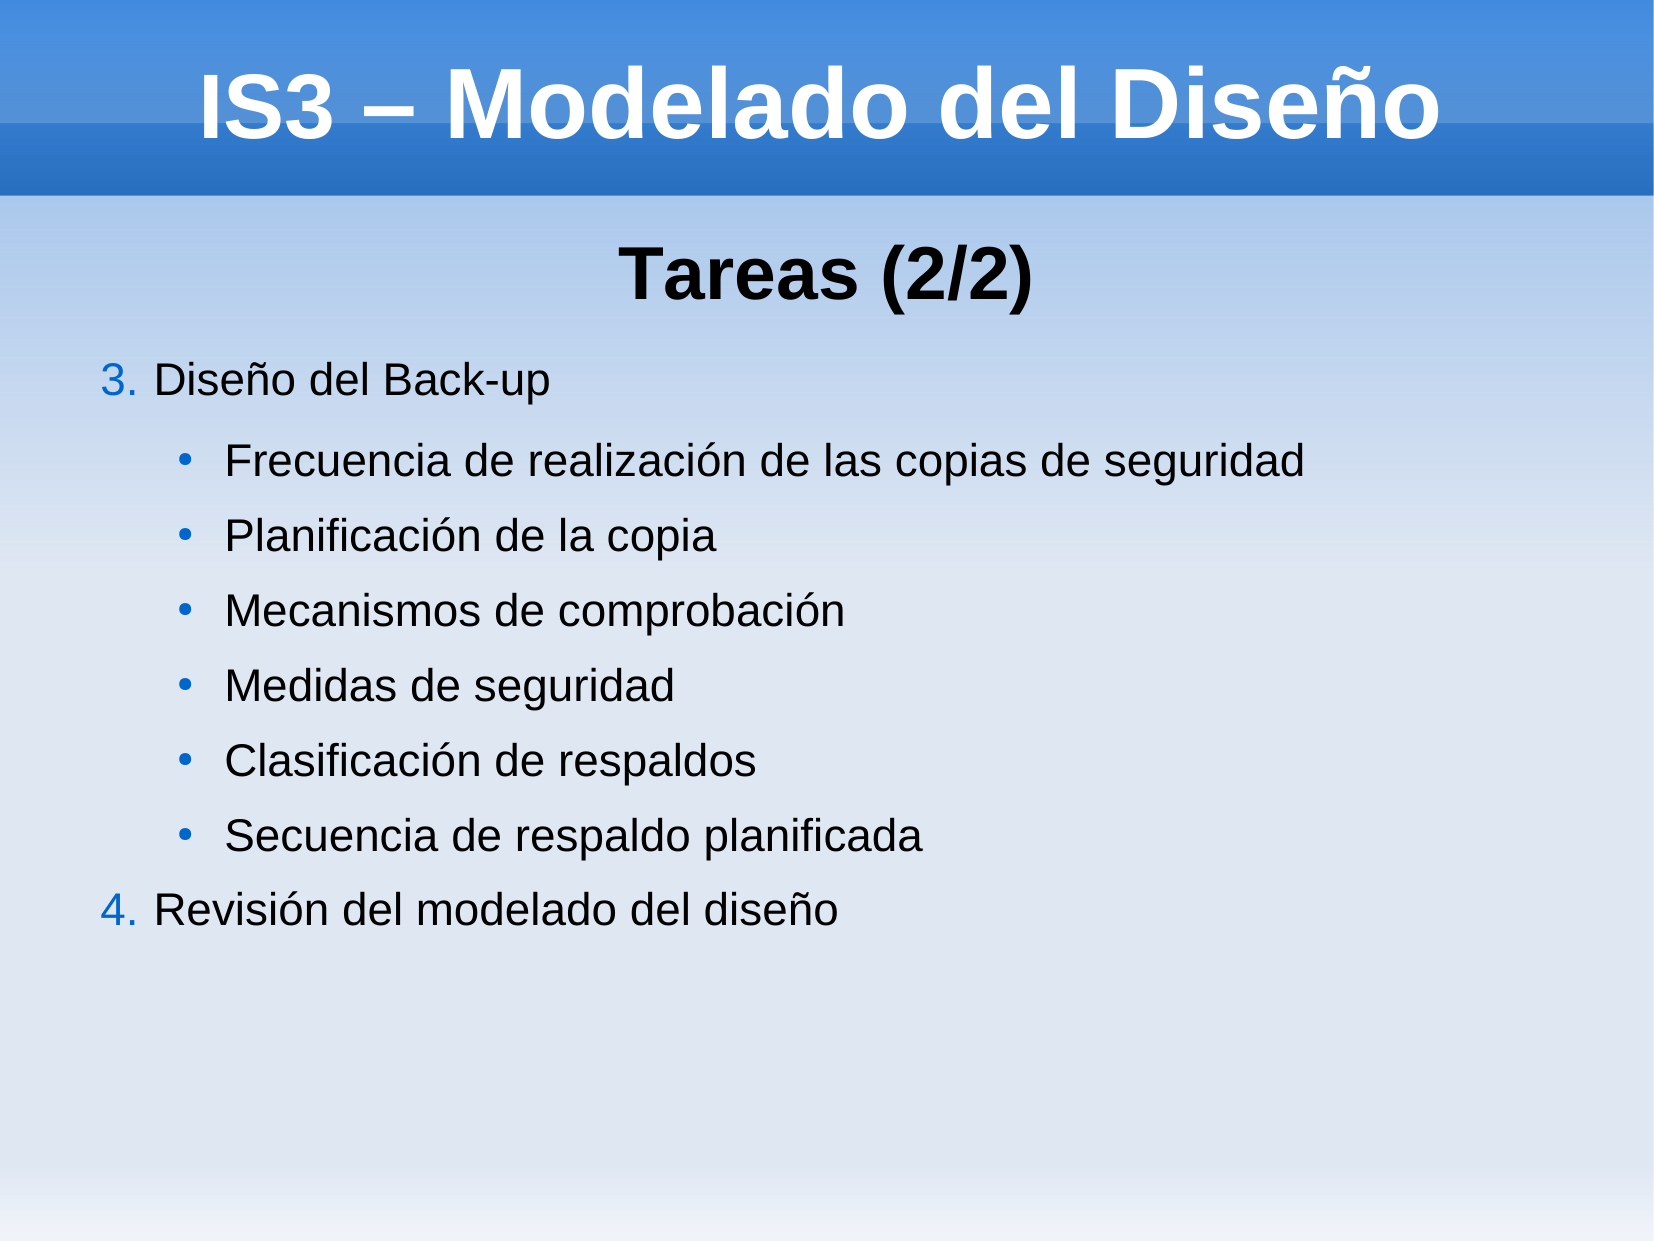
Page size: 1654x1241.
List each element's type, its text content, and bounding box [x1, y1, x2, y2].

title IS3 – Modelado del Diseño [76, 0, 1565, 208]
list Diseño del Back-up Frecuencia de realización de las copias de seguridad Planificación de la copia Mecanismos de comprobación Medidas de seguridad Clasificación de respaldos Secuencia de respaldo planificada Revisión del modelado del diseño [82, 354, 1565, 1136]
picture [0, 0, 1654, 1241]
text_box Tareas (2/2) [59, 224, 1595, 324]
